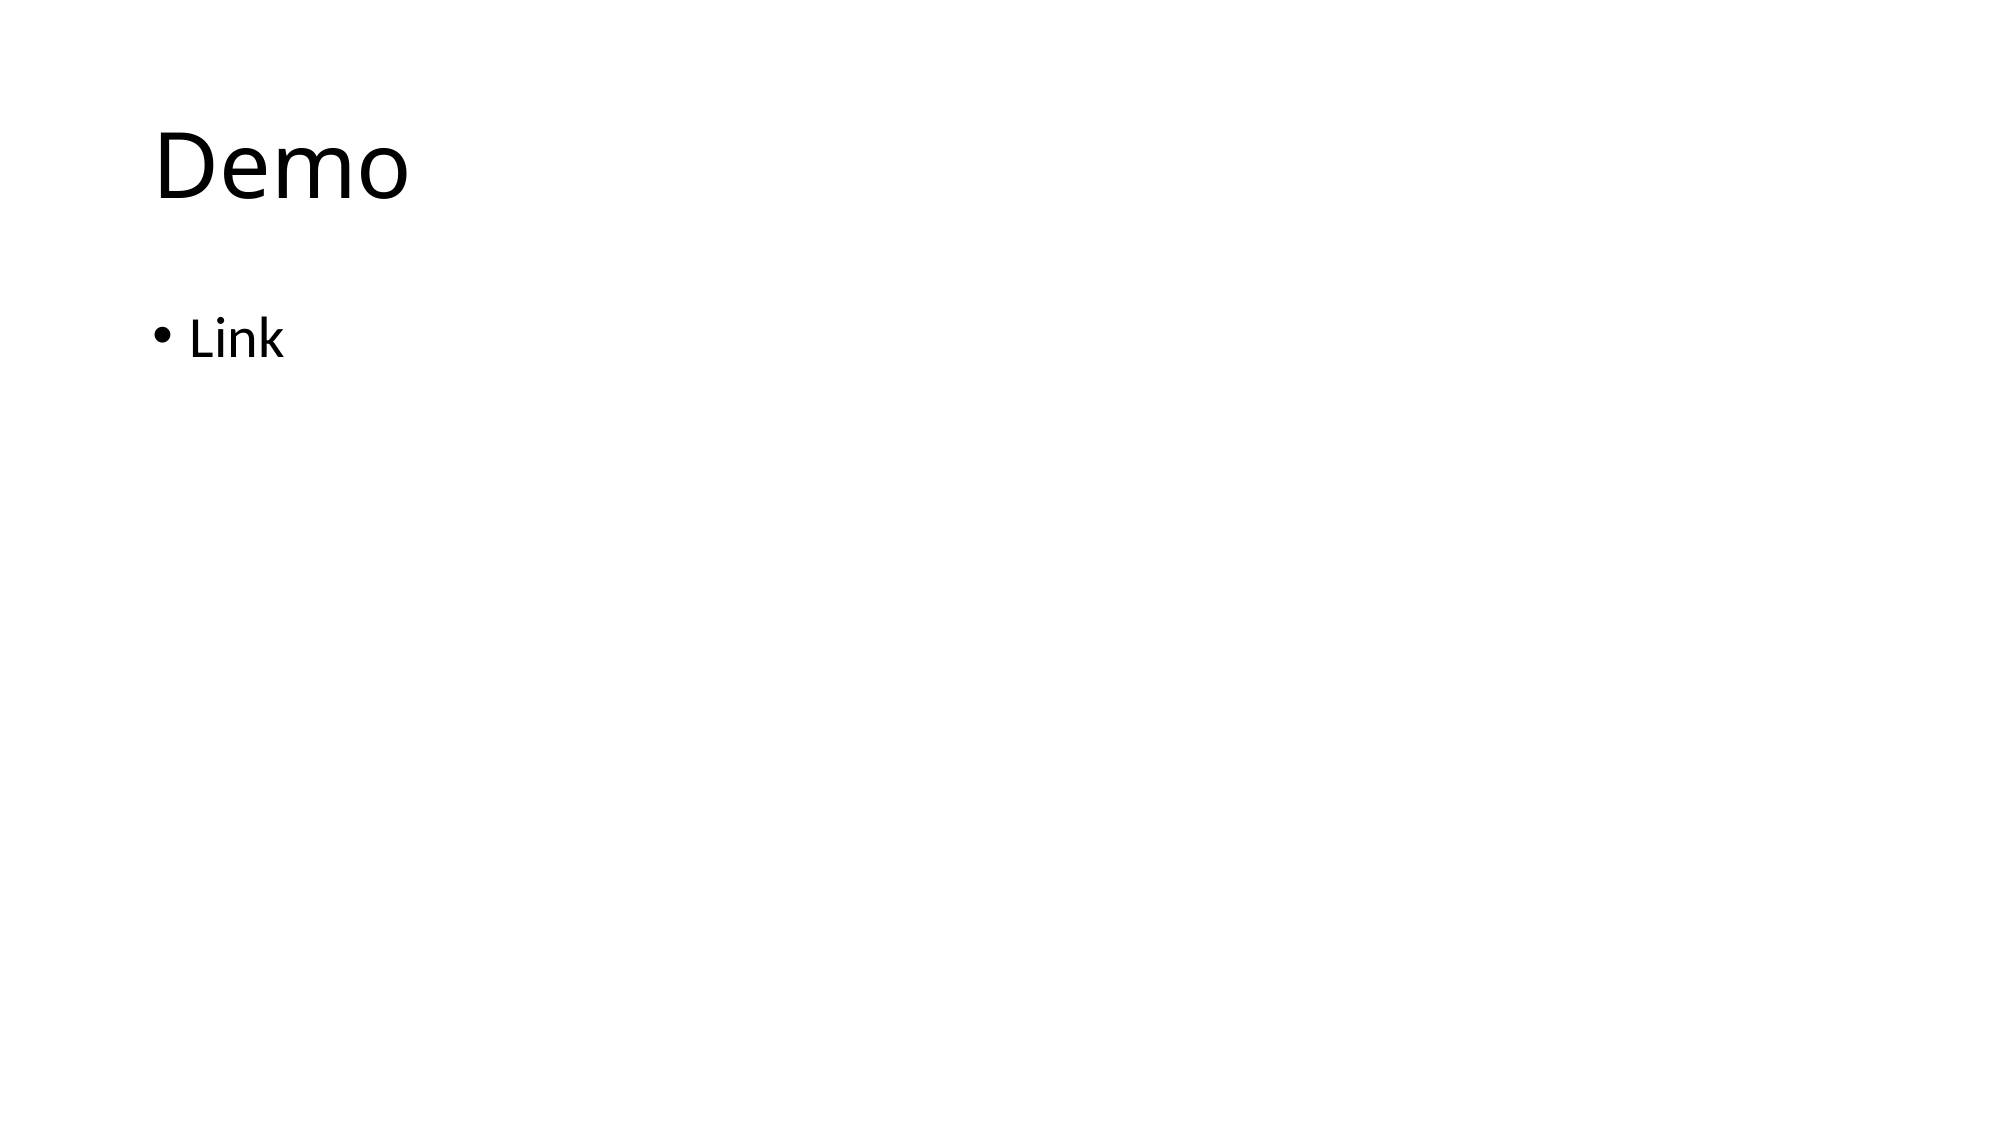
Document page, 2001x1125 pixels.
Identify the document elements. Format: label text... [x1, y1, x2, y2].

title Demo [137, 59, 1863, 278]
list Link [137, 299, 1863, 1014]
